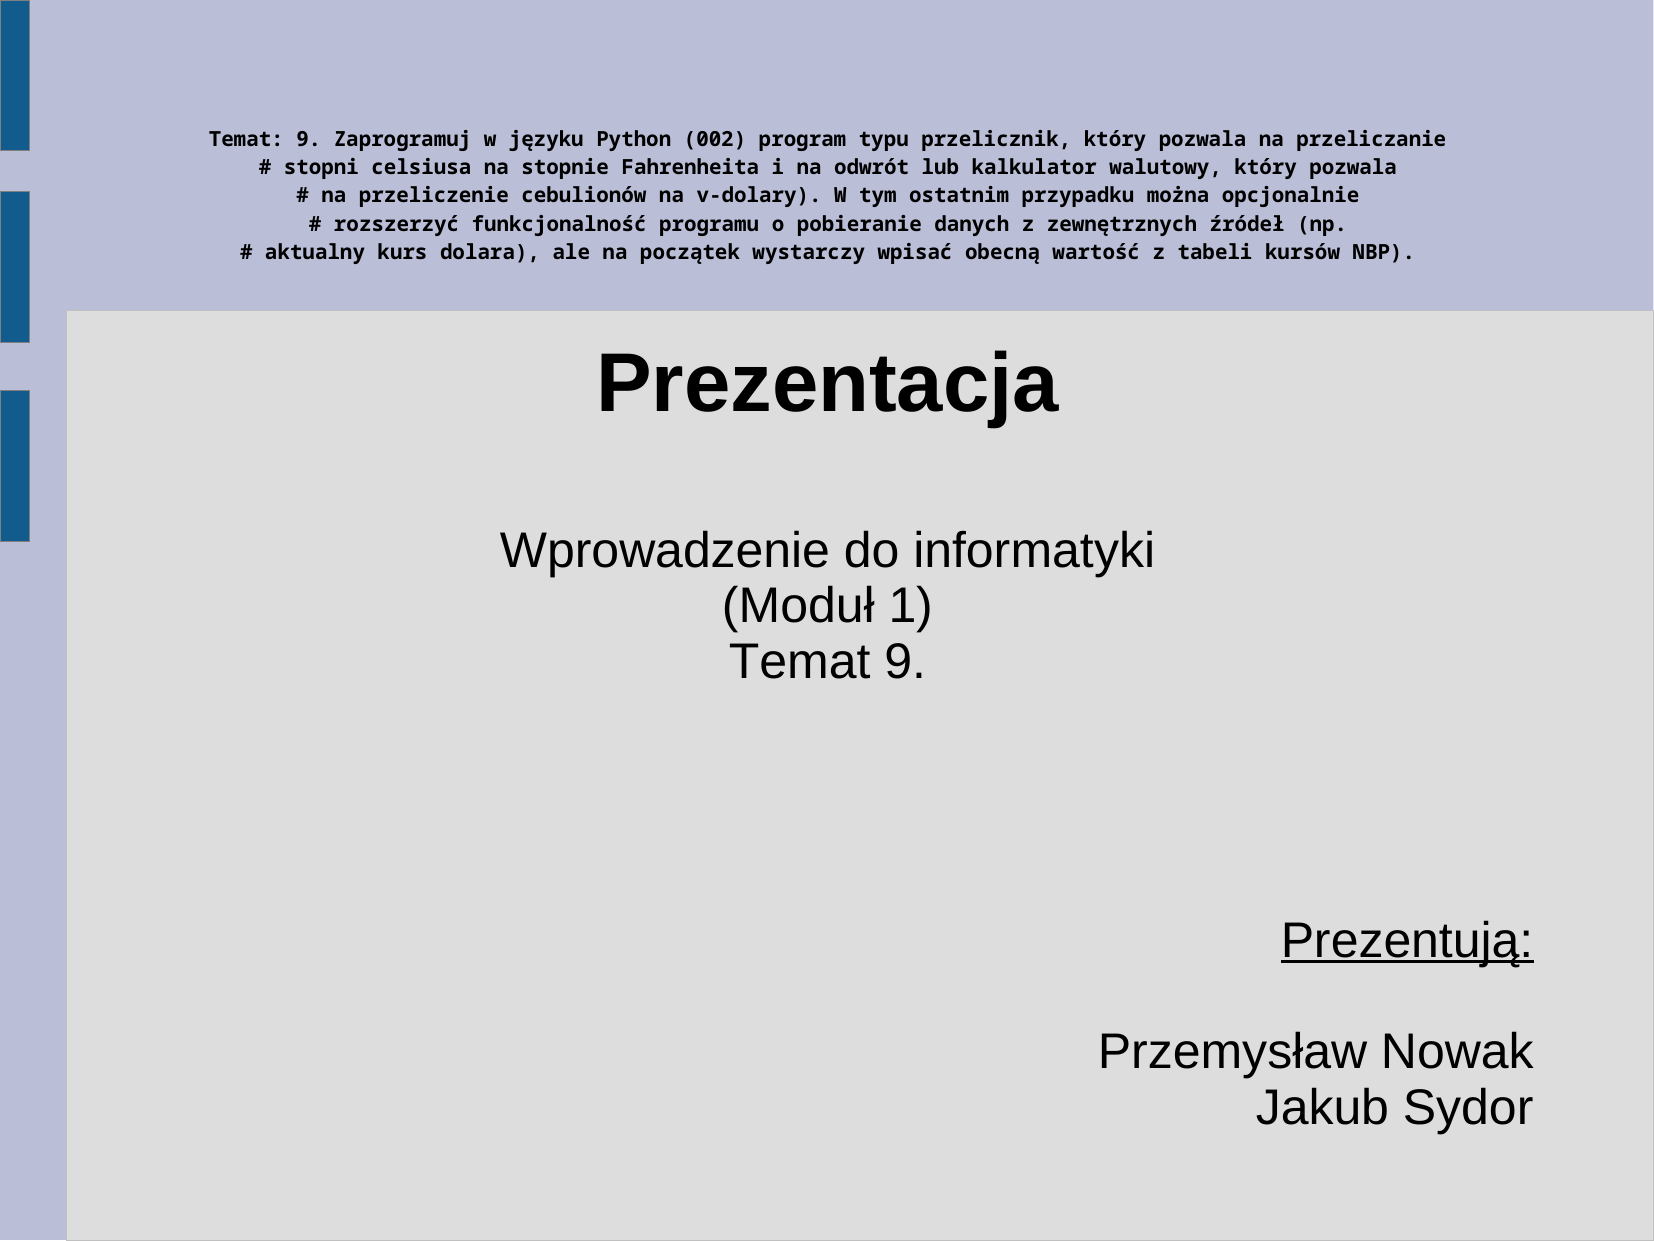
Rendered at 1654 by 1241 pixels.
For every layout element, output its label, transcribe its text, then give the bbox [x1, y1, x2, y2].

subtitle Prezentacja Wprowadzenie do informatyki (Moduł 1) Temat 9. Prezentują: Przemysław Nowak Jakub Sydor [121, 335, 1534, 1136]
title Temat: 9. Zaprogramuj w języku Python (002) program typu przelicznik, który pozwala na przeliczanie # stopni celsiusa na stopnie Fahrenheita i na odwrót lub kalkulator walutowy, który pozwala # na przeliczenie cebulionów na v-dolary). W tym ostatnim przypadku można opcjonalnie # rozszerzyć funkcjonalność programu o pobieranie danych z zewnętrznych źródeł (np. # aktualny kurs dolara), ale na początek wystarczy wpisać obecną wartość z tabeli kursów NBP). [121, 91, 1534, 299]
